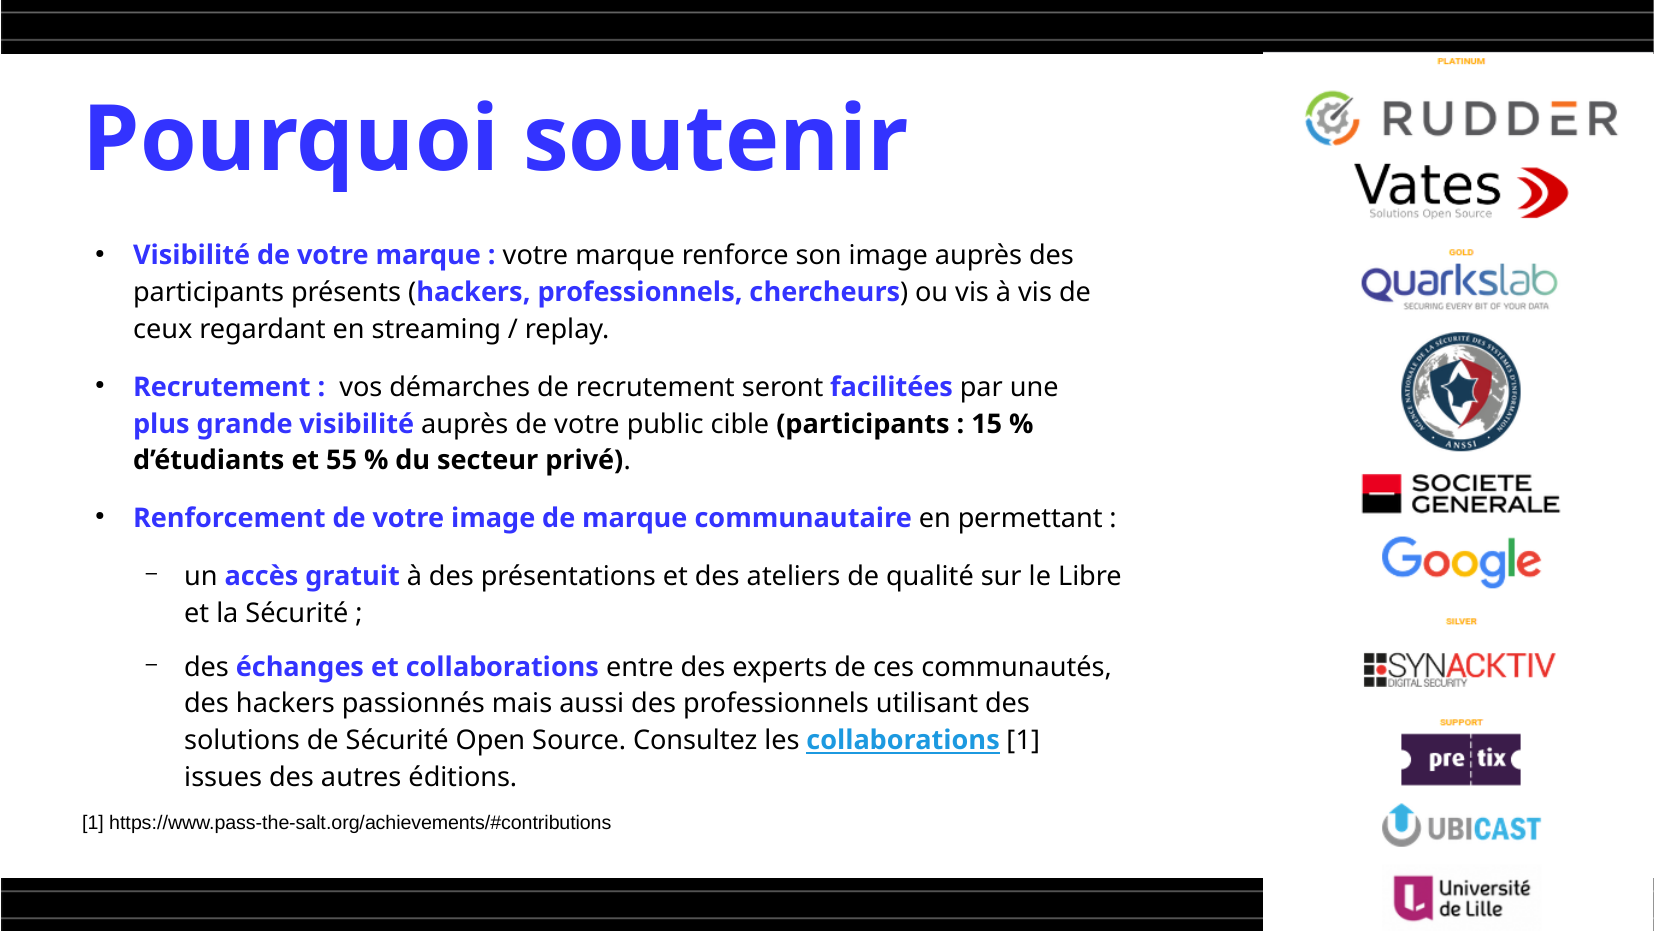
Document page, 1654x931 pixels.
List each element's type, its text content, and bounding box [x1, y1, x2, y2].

picture [1, 0, 1654, 931]
list Visibilité de votre marque : votre marque renforce son image auprès des participants présents (hackers, professionnels, chercheurs) ou vis à vis de ceux regardant en streaming / replay. Recrutement : vos démarches de recrutement seront facilitées par une plus grande visibilité auprès de votre public cible (participants : 15 % d’étudiants et 55 % du secteur privé). Renforcement de votre image de marque communautaire en permettant : un accès gratuit à des présentations et des ateliers de qualité sur le Libre et la Sécurité ; des échanges et collaborations entre des experts de ces communautés, des hackers passionnés mais aussi des professionnels utilisant des solutions de Sécurité Open Source. Consultez les collaborations [1] issues des autres éditions. [1] https://www.pass-the-salt.org/achievements/#contributions [82, 236, 1123, 851]
title Pourquoi soutenir [82, 57, 1263, 213]
